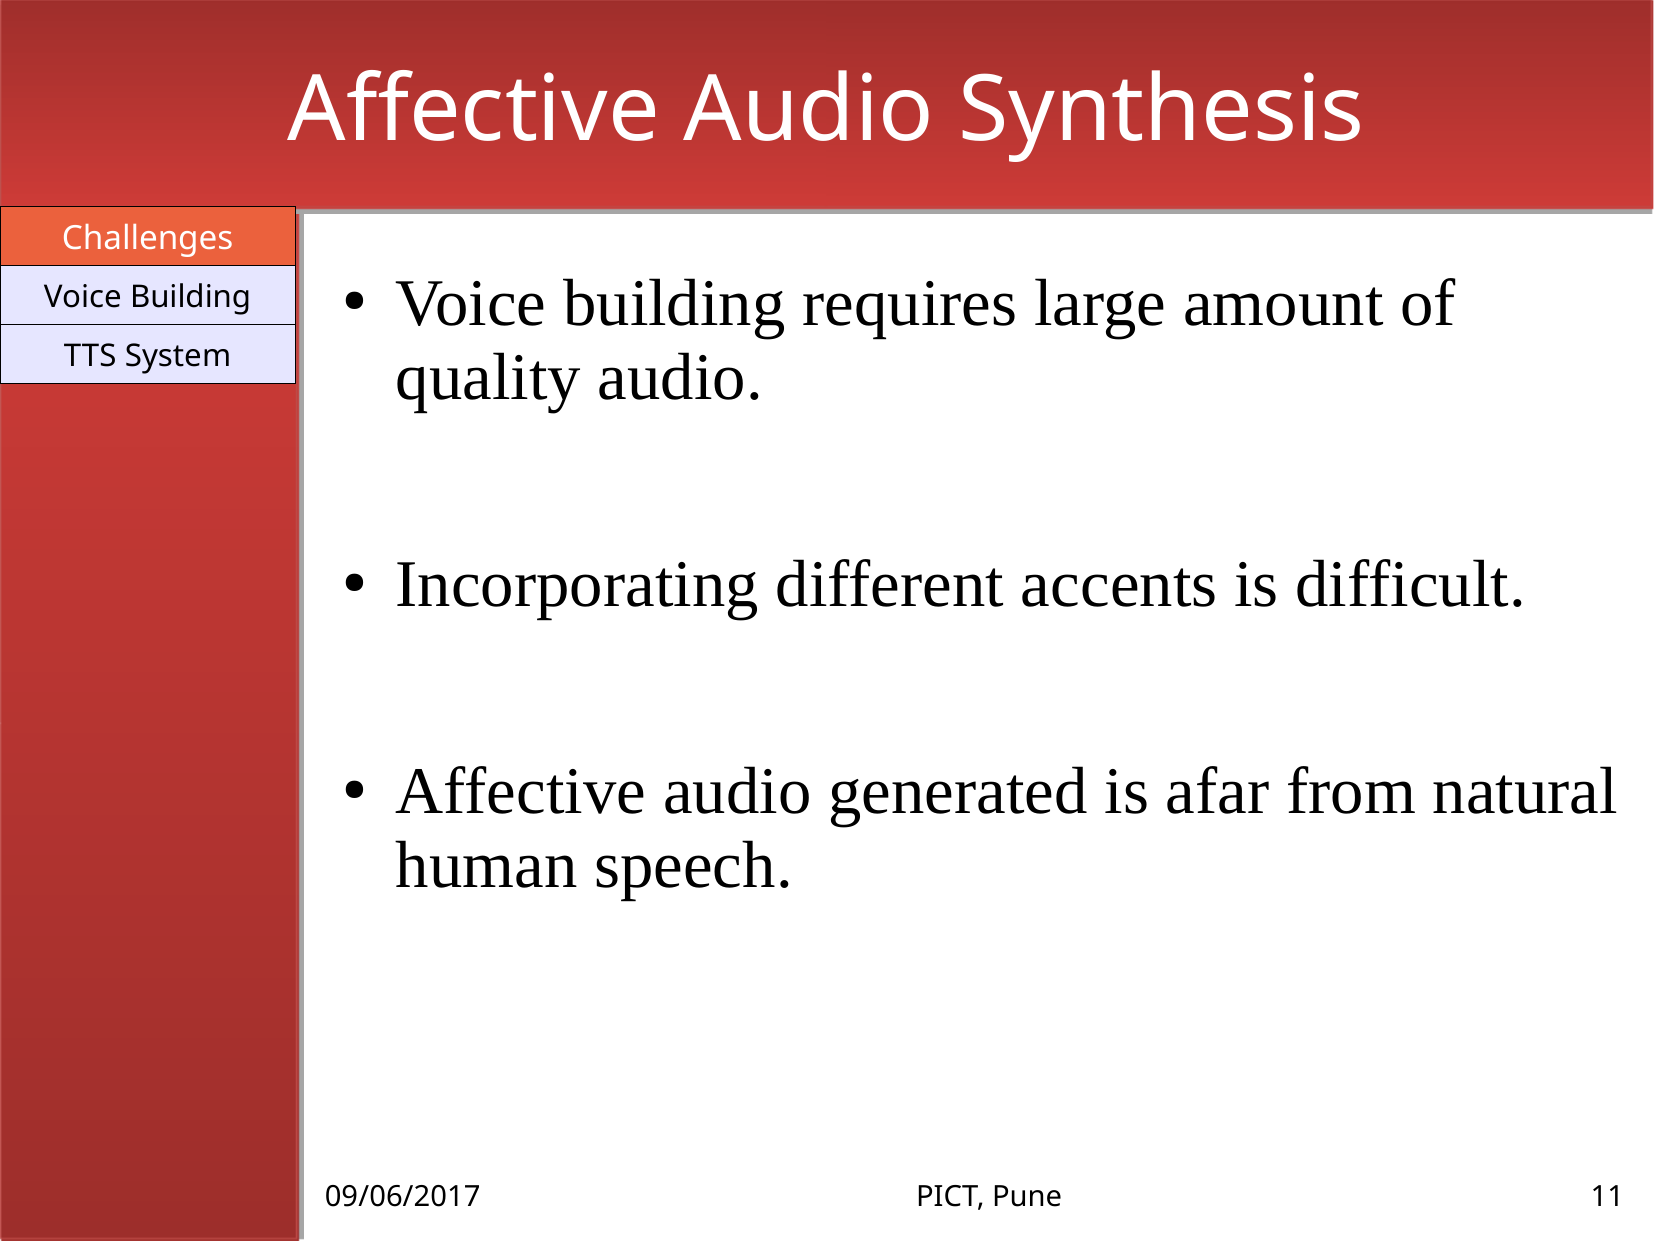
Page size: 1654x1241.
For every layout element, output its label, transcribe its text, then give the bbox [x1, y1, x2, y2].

text_box TTS System [0, 324, 296, 384]
title Affective Audio Synthesis [29, 31, 1625, 178]
text_box Voice Building [0, 265, 296, 324]
picture [0, 0, 1654, 1241]
list Voice building requires large amount of quality audio. Incorporating different accents is difficult. Affective audio generated is afar from natural human speech. [324, 265, 1625, 1152]
text_box Challenges [0, 206, 296, 265]
